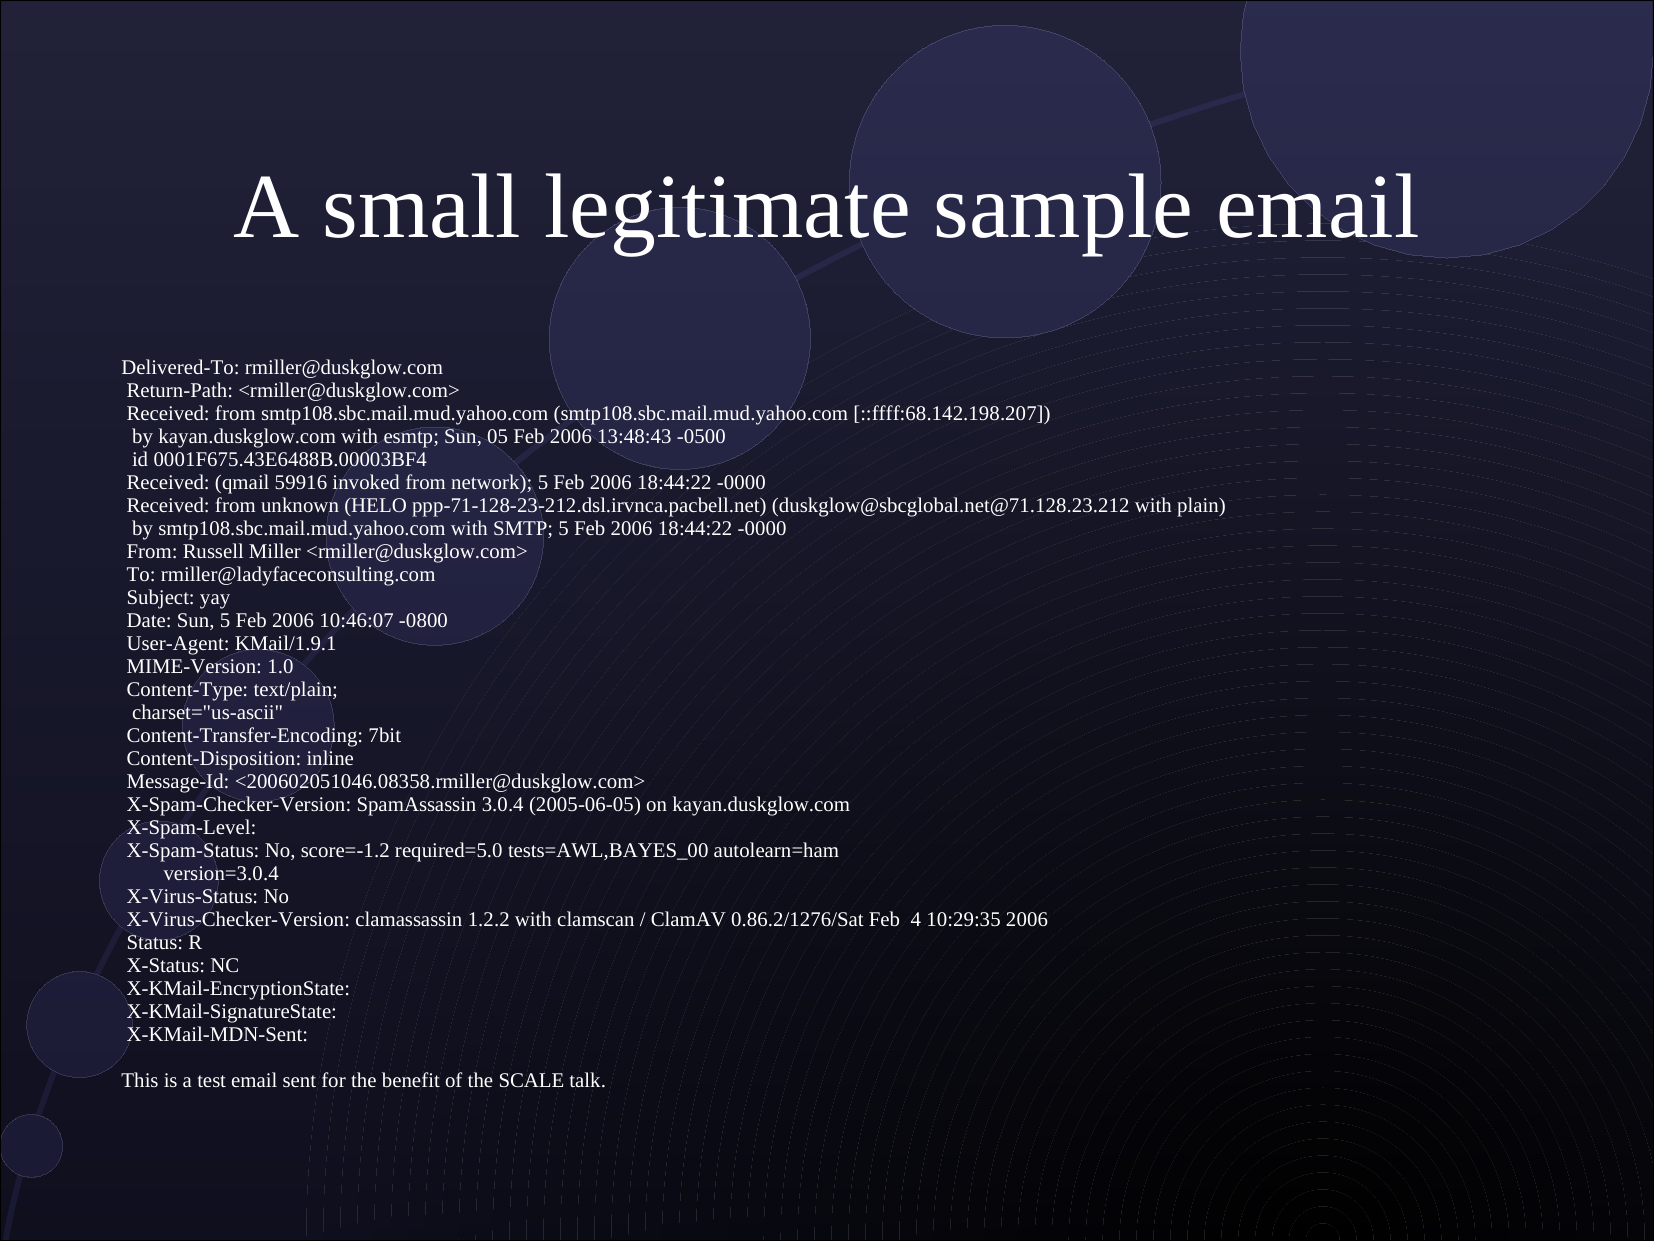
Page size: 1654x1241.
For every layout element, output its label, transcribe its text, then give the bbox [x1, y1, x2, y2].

title A small legitimate sample email [121, 102, 1534, 311]
subtitle Delivered-To: rmiller@duskglow.com Return-Path: <rmiller@duskglow.com> Received: from smtp108.sbc.mail.mud.yahoo.com (smtp108.sbc.mail.mud.yahoo.com [::ffff:68.142.198.207]) by kayan.duskglow.com with esmtp; Sun, 05 Feb 2006 13:48:43 -0500 id 0001F675.43E6488B.00003BF4 Received: (qmail 59916 invoked from network); 5 Feb 2006 18:44:22 -0000 Received: from unknown (HELO ppp-71-128-23-212.dsl.irvnca.pacbell.net) (duskglow@sbcglobal.net@71.128.23.212 with plain) by smtp108.sbc.mail.mud.yahoo.com with SMTP; 5 Feb 2006 18:44:22 -0000 From: Russell Miller <rmiller@duskglow.com> To: rmiller@ladyfaceconsulting.com Subject: yay Date: Sun, 5 Feb 2006 10:46:07 -0800 User-Agent: KMail/1.9.1 MIME-Version: 1.0 Content-Type: text/plain; charset="us-ascii" Content-Transfer-Encoding: 7bit Content-Disposition: inline Message-Id: <200602051046.08358.rmiller@duskglow.com> X-Spam-Checker-Version: SpamAssassin 3.0.4 (2005-06-05) on kayan.duskglow.com X-Spam-Level: X-Spam-Status: No, score=-1.2 required=5.0 tests=AWL,BAYES_00 autolearn=ham version=3.0.4 X-Virus-Status: No X-Virus-Checker-Version: clamassassin 1.2.2 with clamscan / ClamAV 0.86.2/1276/Sat Feb 4 10:29:35 2006 Status: R X-Status: NC X-KMail-EncryptionState: X-KMail-SignatureState: X-KMail-MDN-Sent: This is a test email sent for the benefit of the SCALE talk. [121, 318, 1534, 1153]
